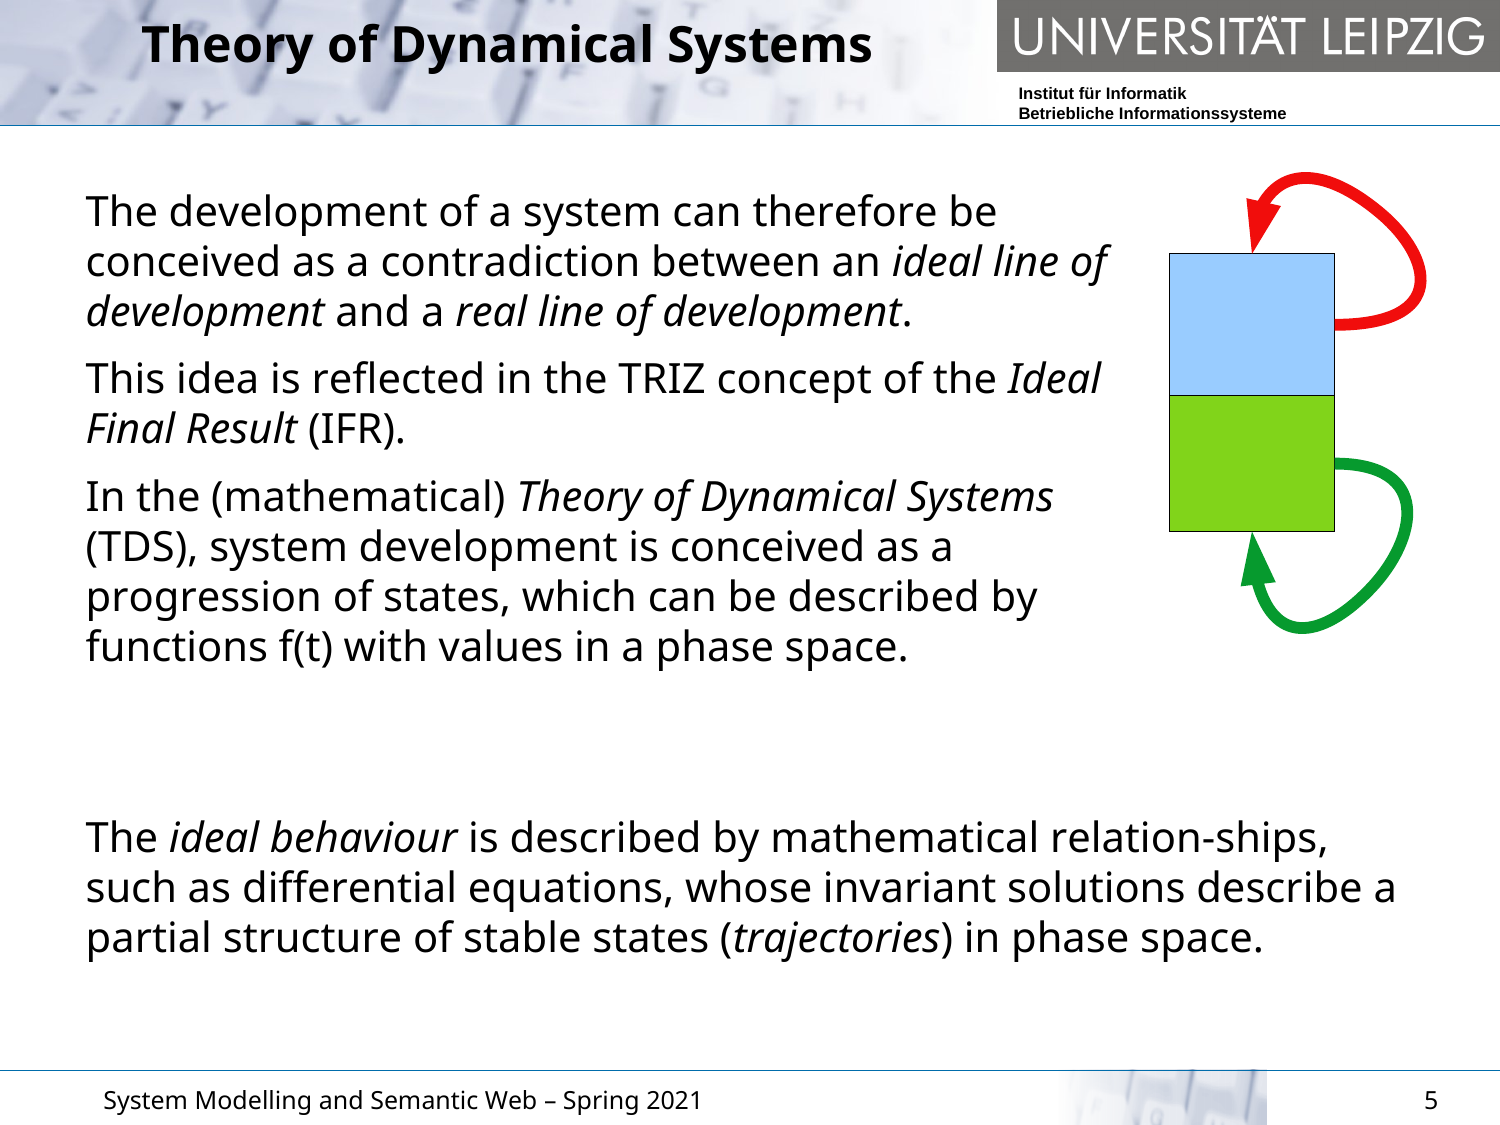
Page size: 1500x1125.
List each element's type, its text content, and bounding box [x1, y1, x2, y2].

text_box The ideal behaviour is described by mathematical relation-ships, such as differential equations, whose invariant solutions describe a partial structure of stable states (trajectories) in phase space. [70, 803, 1430, 1019]
picture [1057, 1071, 1267, 1125]
text_box Theory of Dynamical Systems [126, 5, 889, 81]
picture [0, 0, 1500, 125]
text_box The development of a system can therefore be conceived as a contradiction between an ideal line of development and a real line of development. This idea is reflected in the TRIZ concept of the Ideal Final Result (IFR). In the (mathematical) Theory of Dynamical Systems (TDS), system development is conceived as a progression of states, which can be described by functions f(t) with values in a phase space. [70, 177, 1134, 778]
text_box [1169, 253, 1335, 532]
